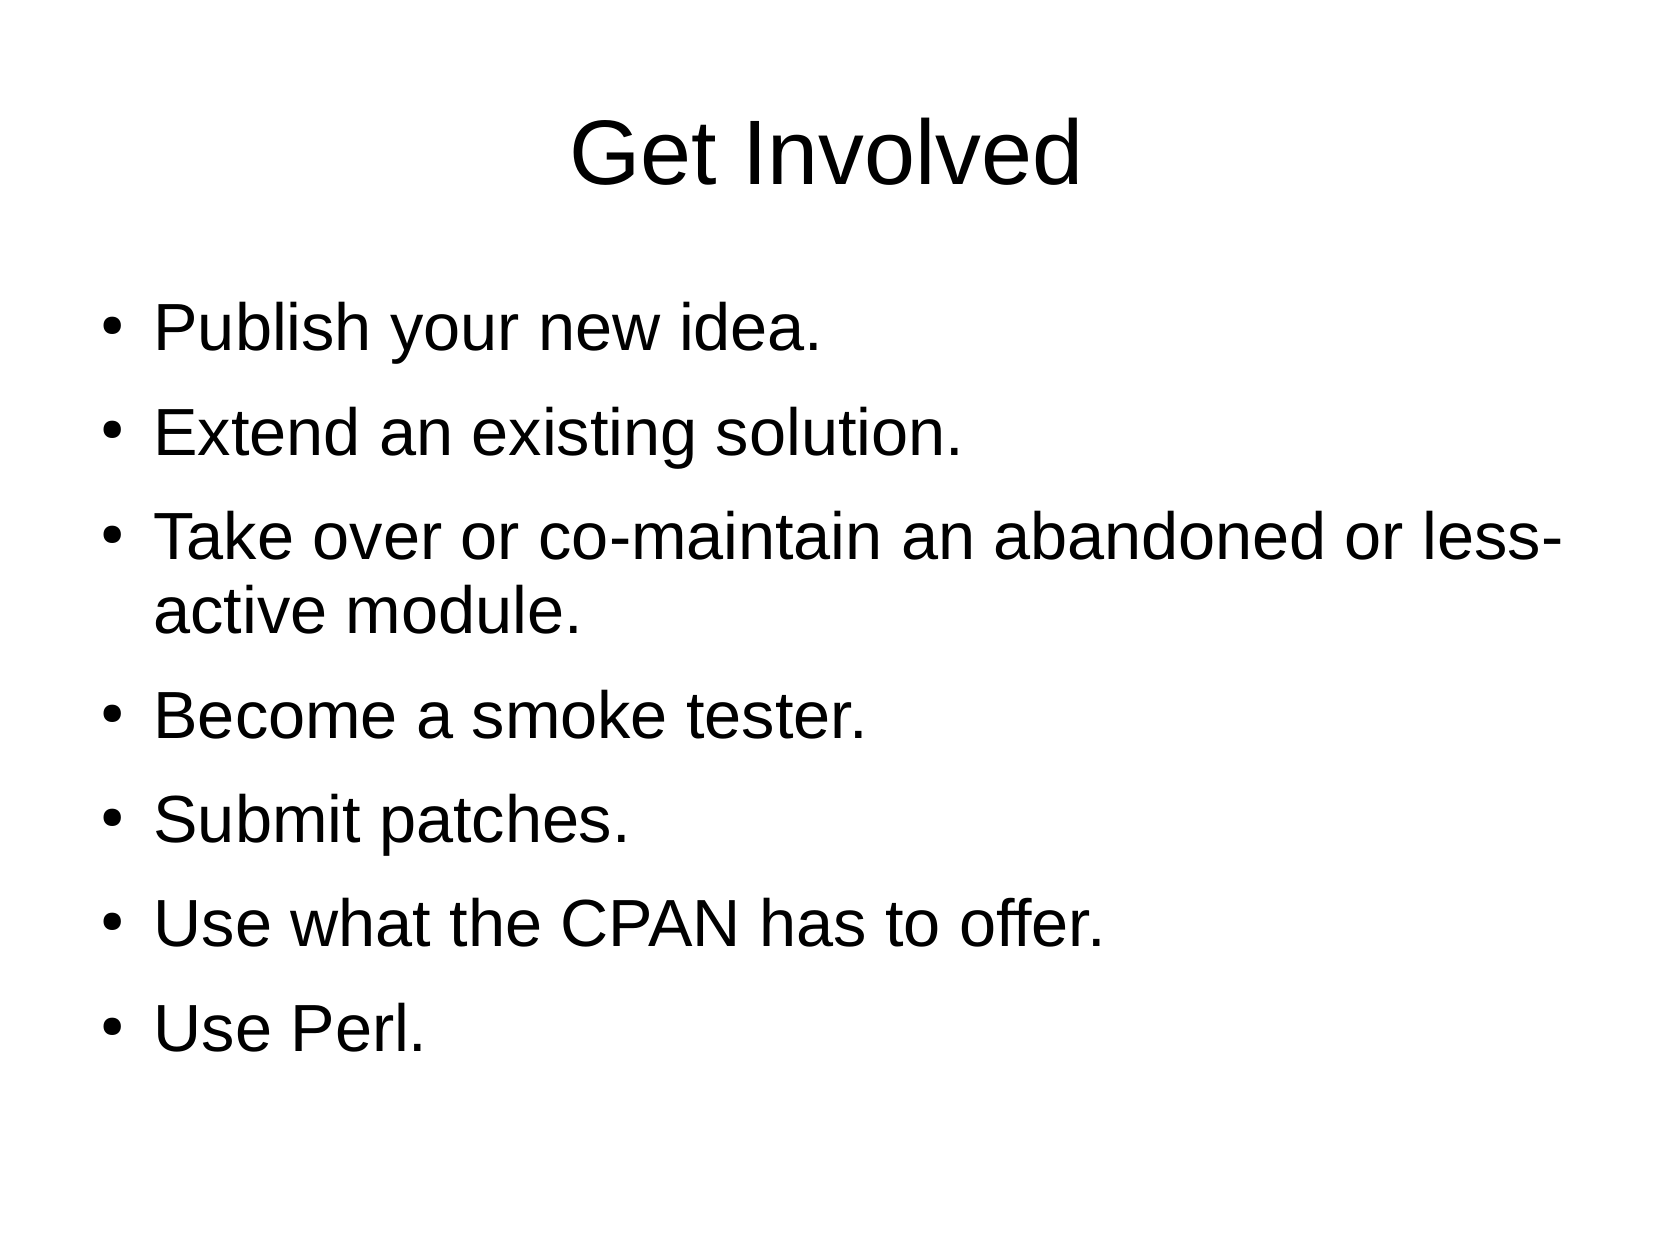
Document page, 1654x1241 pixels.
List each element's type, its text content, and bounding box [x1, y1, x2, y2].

list Publish your new idea. Extend an existing solution. Take over or co-maintain an abandoned or less-active module. Become a smoke tester. Submit patches. Use what the CPAN has to offer. Use Perl. [82, 290, 1571, 1109]
title Get Involved [82, 49, 1571, 257]
